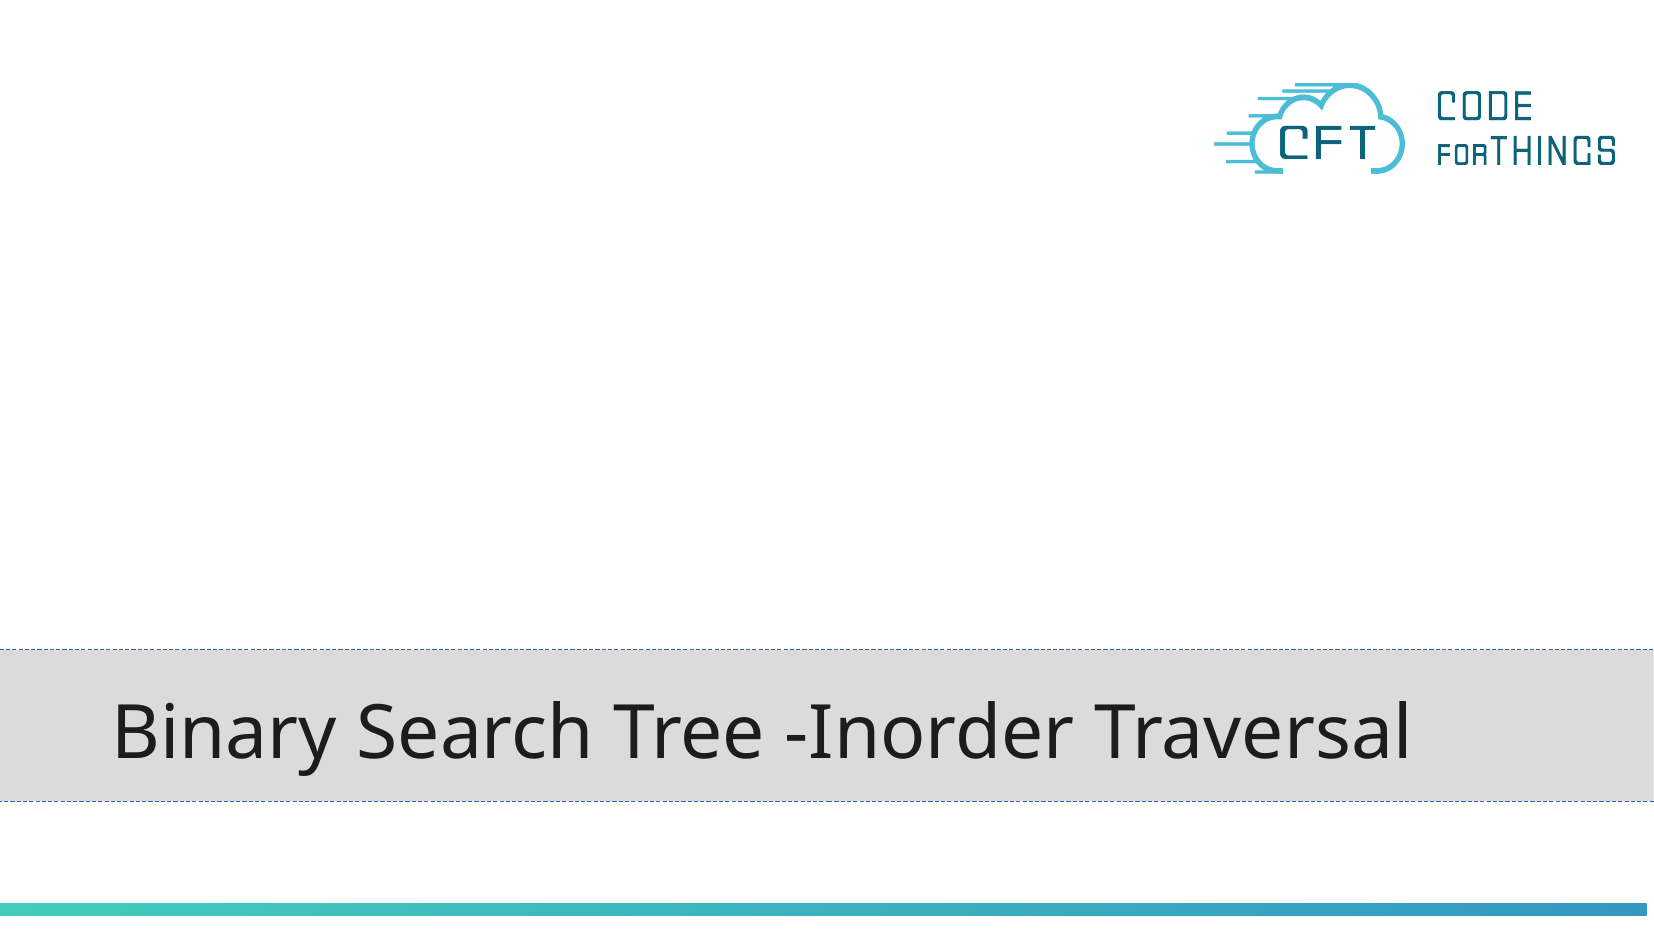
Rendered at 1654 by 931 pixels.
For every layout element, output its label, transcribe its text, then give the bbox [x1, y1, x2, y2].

picture [1214, 83, 1615, 174]
title Binary Search Tree -Inorder Traversal [53, 651, 1542, 807]
